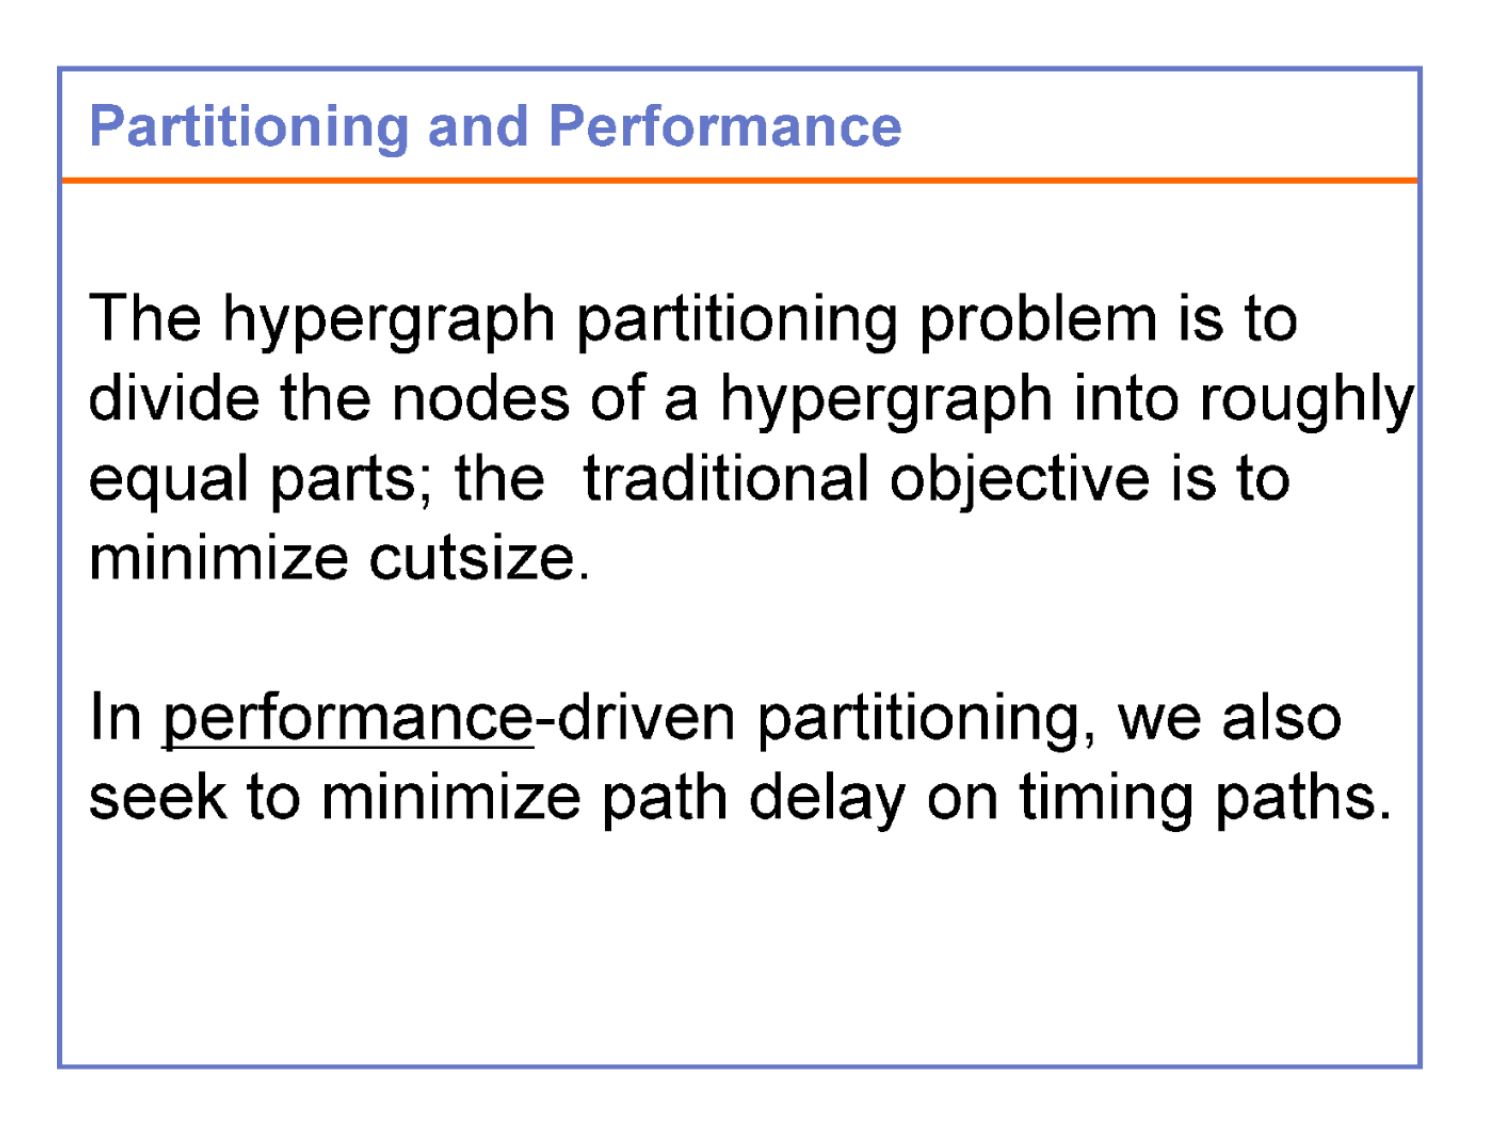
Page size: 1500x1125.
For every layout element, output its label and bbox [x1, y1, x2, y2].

picture [41, 23, 1459, 1090]
